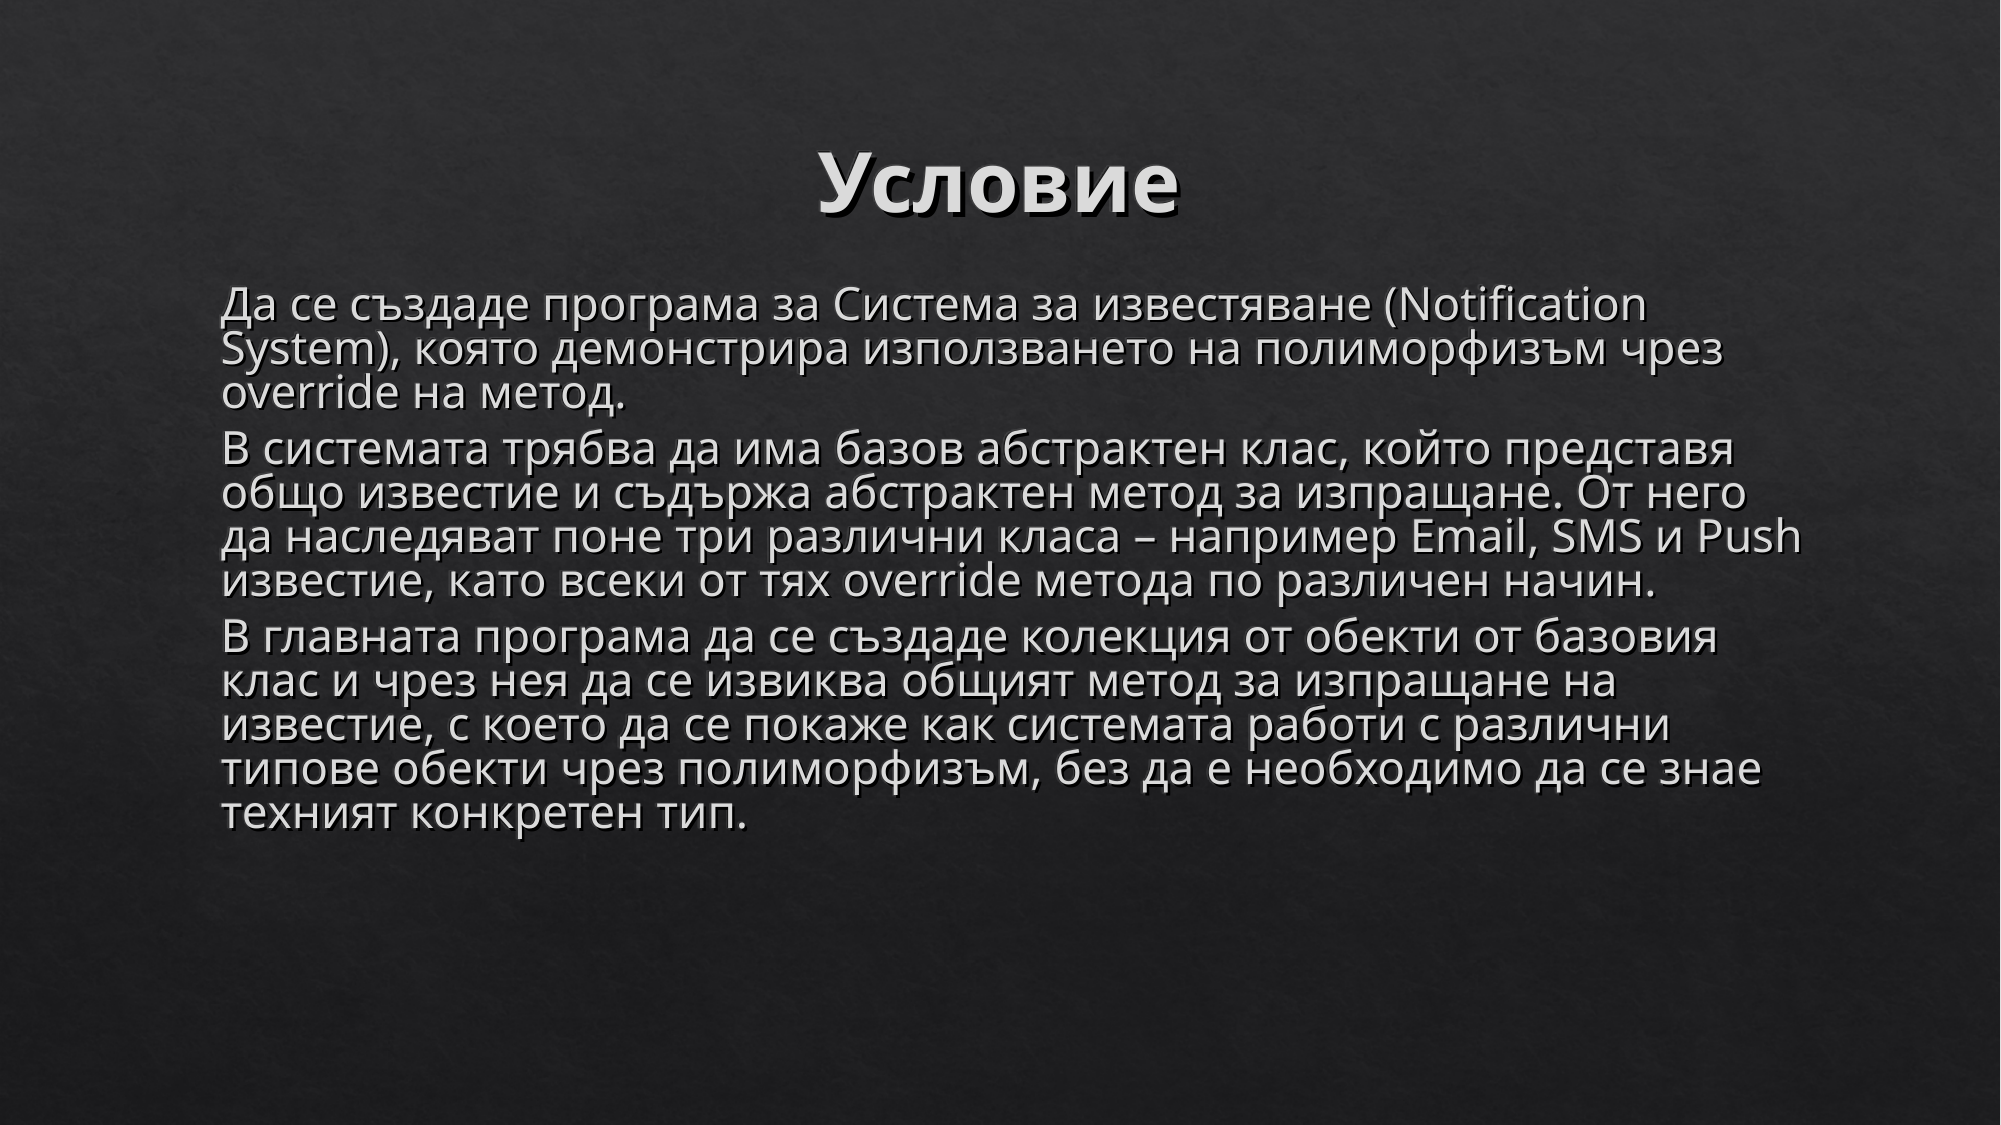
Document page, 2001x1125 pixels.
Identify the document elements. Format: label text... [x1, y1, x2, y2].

title Условие [149, 99, 1849, 260]
list Да се създаде програма за Система за известяване (Notification System), която демонстрира използването на полиморфизъм чрез override на метод. В системата трябва да има базов абстрактен клас, който представя общо известие и съдържа абстрактен метод за изпращане. От него да наследяват поне три различни класа – например Email, SMS и Push известие, като всеки от тях override метода по различен начин. В главната програма да се създаде колекция от обекти от базовия клас и чрез нея да се извиква общият метод за изпращане на известие, с което да се покаже как системата работи с различни типове обекти чрез полиморфизъм, без да е необходимо да се знае техният конкретен тип. [193, 277, 1828, 944]
